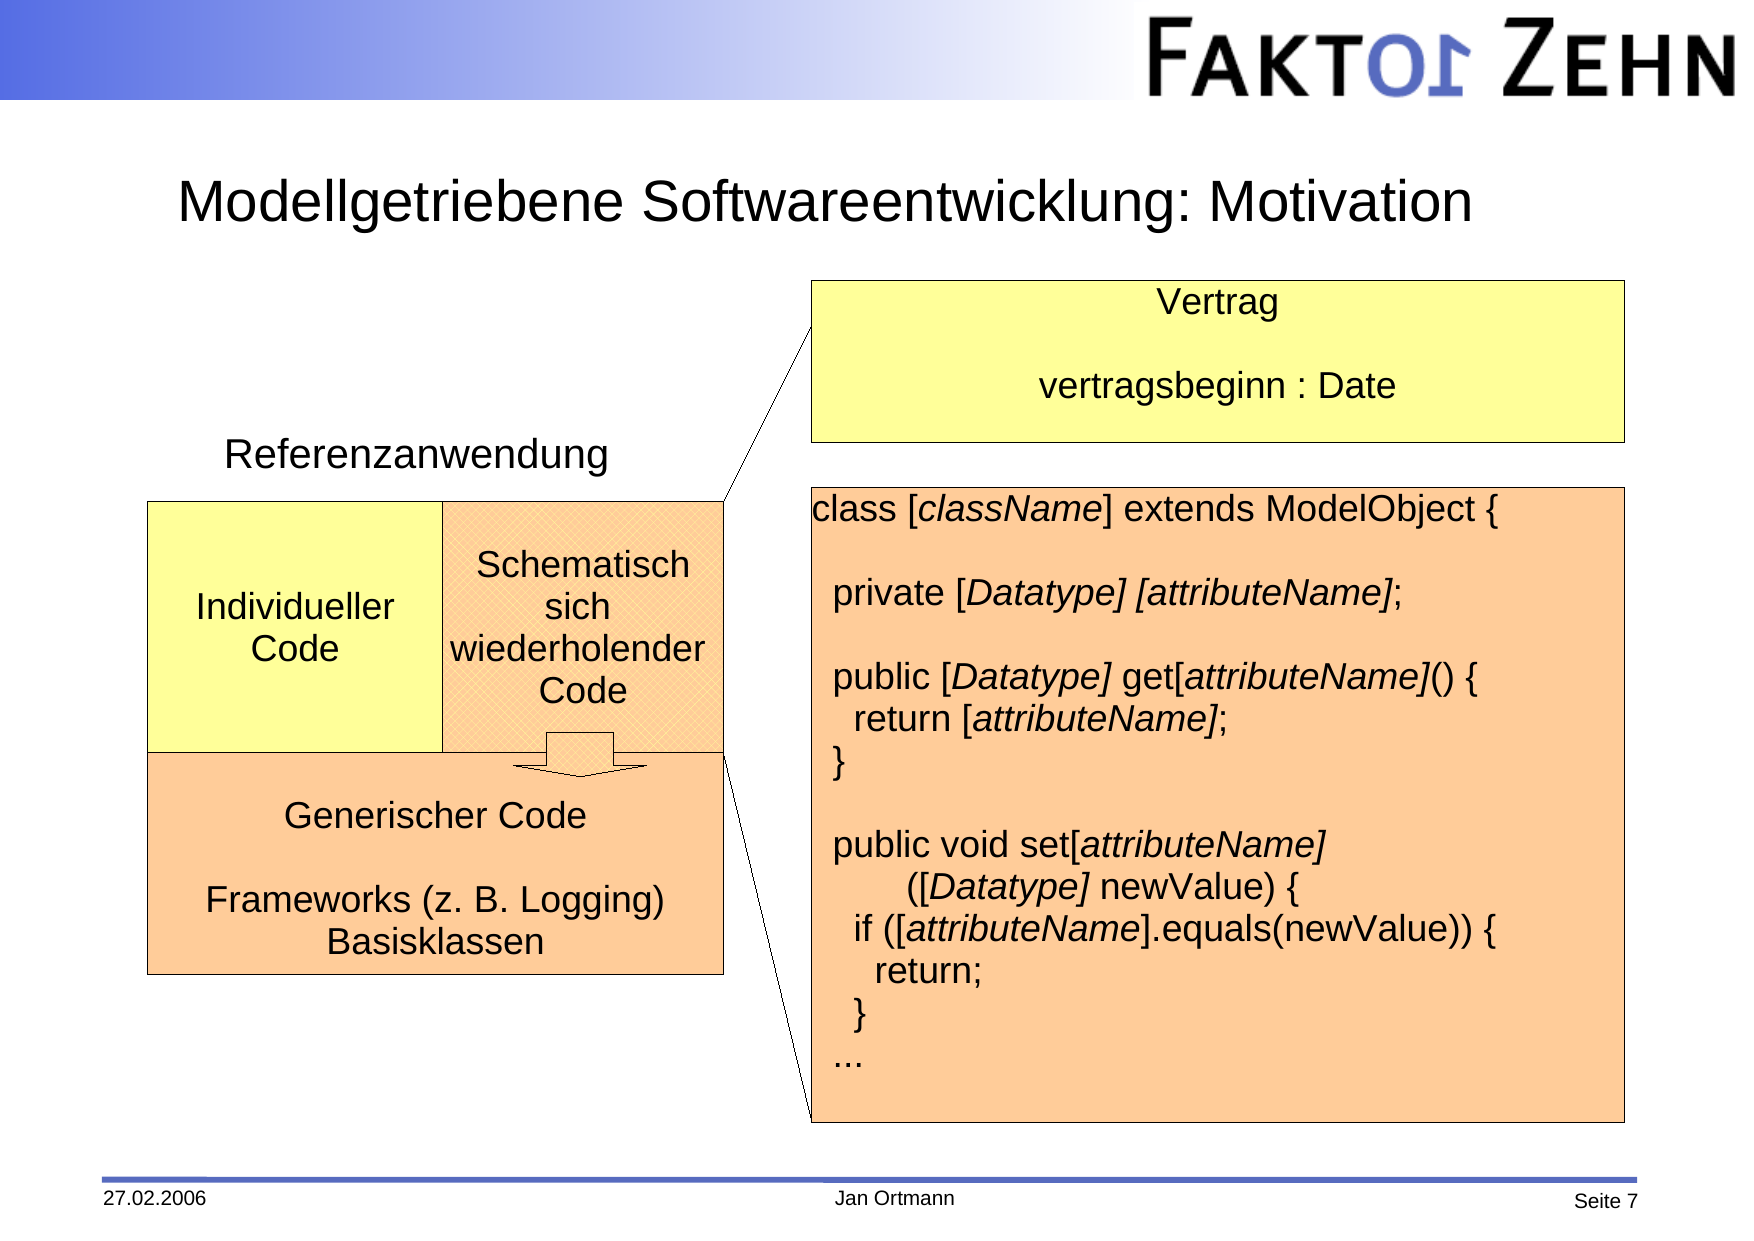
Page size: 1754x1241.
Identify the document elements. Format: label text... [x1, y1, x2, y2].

text_box Individueller Code [147, 501, 442, 753]
text_box class [className] extends ModelObject { private [Datatype] [attributeName]; public [Datatype] get[attributeName]() { return [attributeName]; } public void set[attributeName] ([Datatype] newValue) { if ([attributeName].equals(newValue)) { return; } ... [811, 487, 1625, 1123]
text_box [767, 369, 1506, 1108]
title Modellgetriebene Softwareentwicklung: Motivation [177, 135, 1574, 266]
text_box Schematisch sich wiederholender Code [442, 501, 724, 753]
text_box Generischer Code Frameworks (z. B. Logging) Basisklassen [147, 753, 724, 975]
picture [1133, 2, 1749, 105]
text_box Referenzanwendung [223, 430, 610, 478]
text_box Vertrag vertragsbeginn : Date [811, 280, 1625, 443]
text_box [513, 732, 647, 777]
